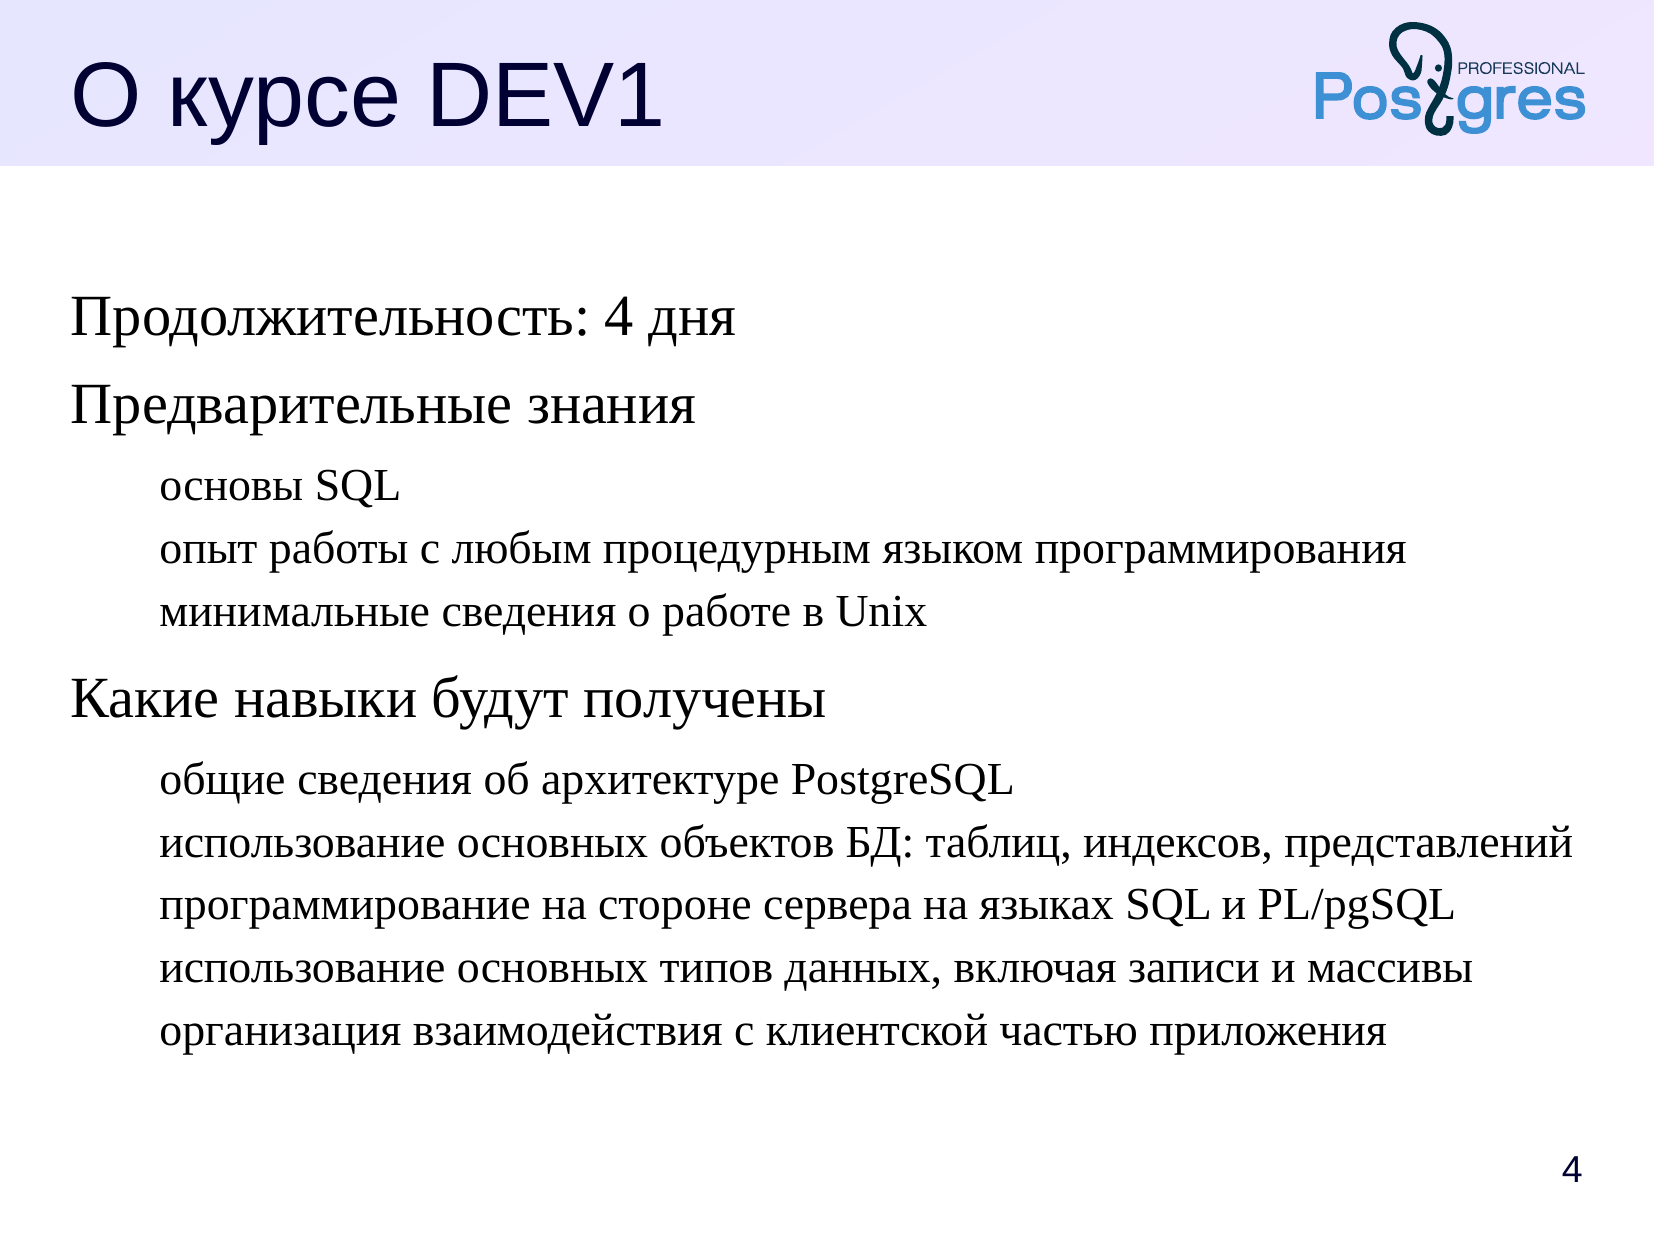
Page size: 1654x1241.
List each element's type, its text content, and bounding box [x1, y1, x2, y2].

title О курсе DEV1 [70, 43, 1241, 147]
list Продолжительность: 4 дня Предварительные знания основы SQL опыт работы с любым процедурным языком программирования минимальные сведения о работе в Unix Какие навыки будут получены общие сведения об архитектуре PostgreSQL использование основных объектов БД: таблиц, индексов, представлений программирование на стороне сервера на языках SQL и PL/pgSQL использование основных типов данных, включая записи и массивы организация взаимодействия с клиентской частью приложения [70, 283, 1583, 1134]
